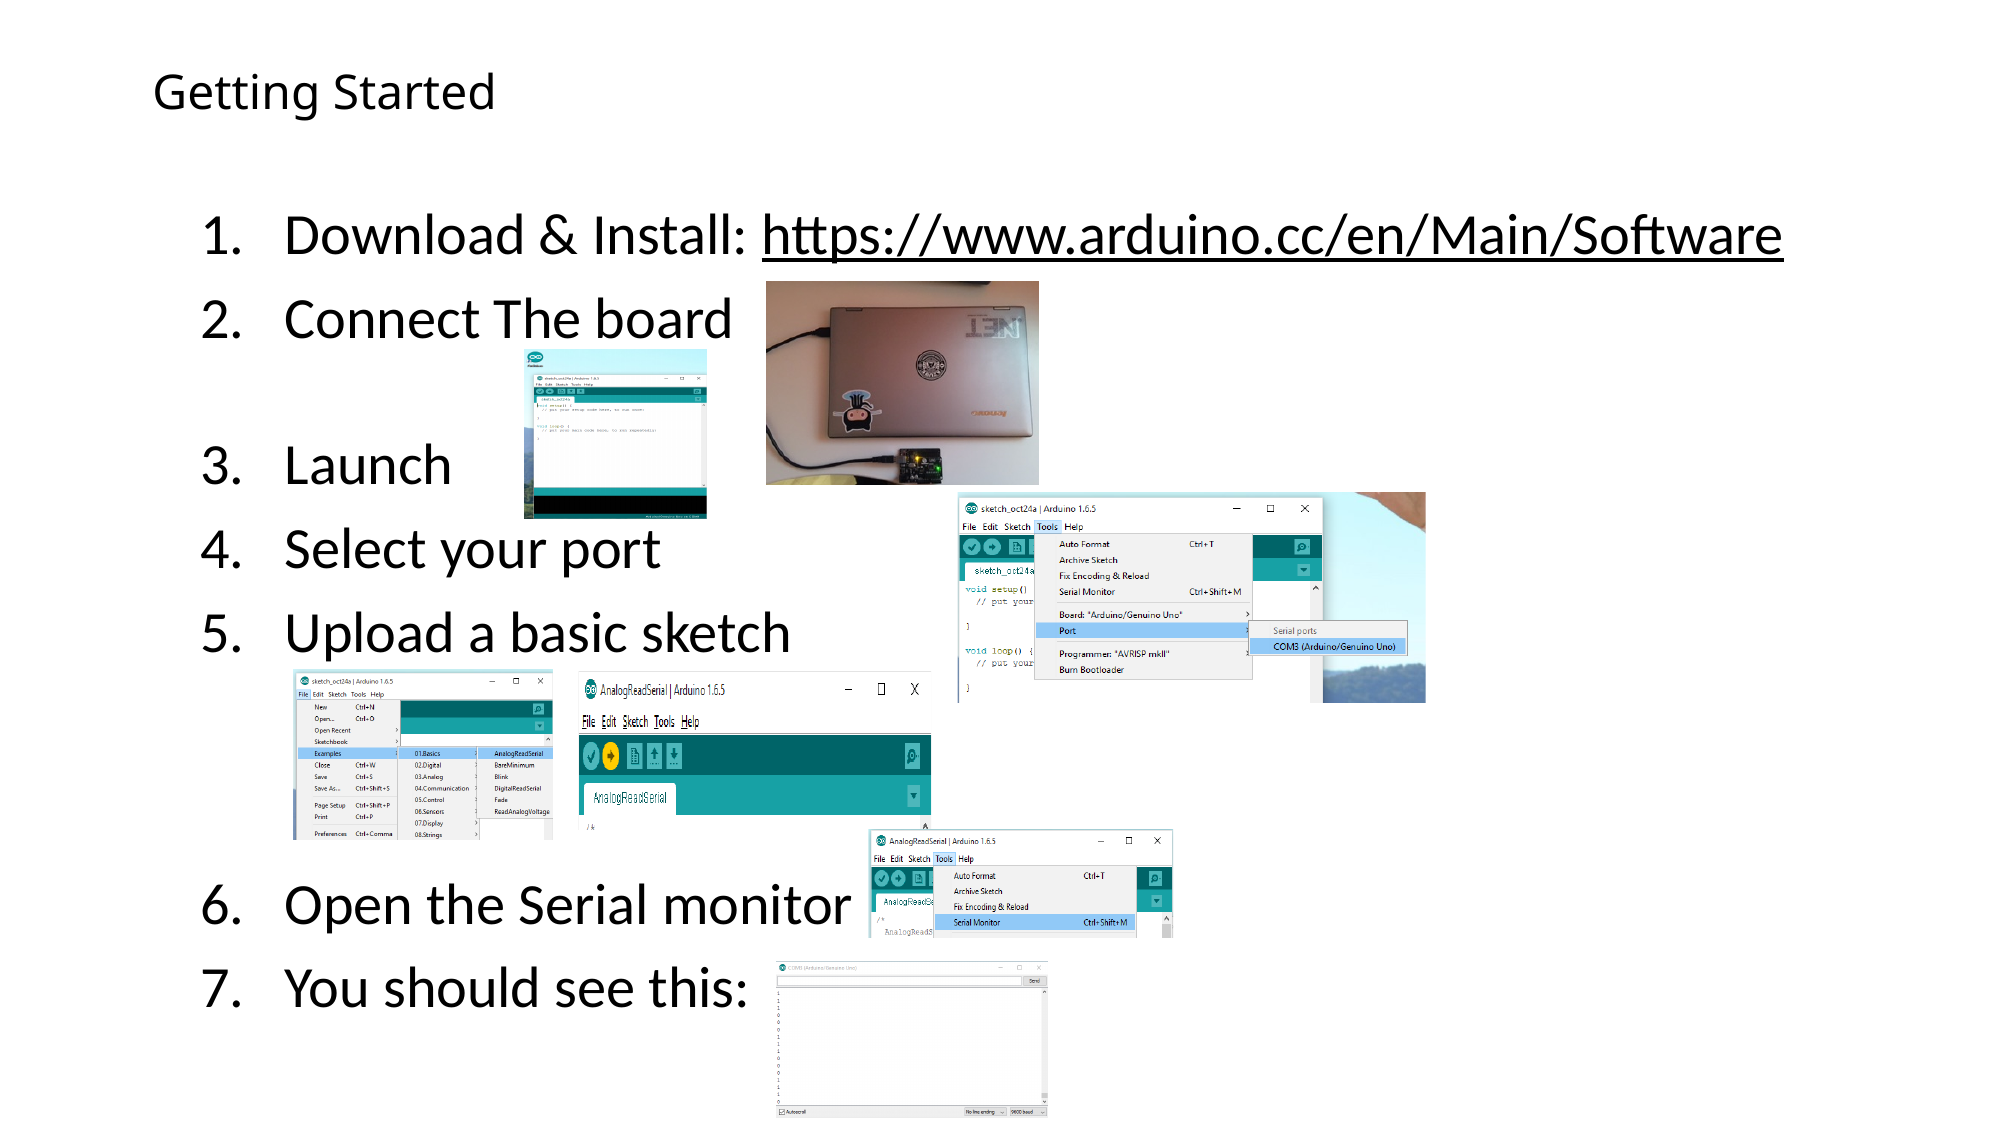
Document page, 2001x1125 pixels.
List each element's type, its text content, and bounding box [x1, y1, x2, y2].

list Download & Install: https://www.arduino.cc/en/Main/Software Connect The board Launch Select your port Upload a basic sketch Open the Serial monitor You should see this: [185, 196, 1911, 1058]
picture [766, 281, 1039, 485]
picture [578, 671, 1174, 938]
picture [293, 669, 553, 840]
picture [776, 961, 1048, 1118]
title Getting Started [137, 59, 1863, 129]
picture [524, 350, 707, 519]
picture [957, 492, 1426, 703]
